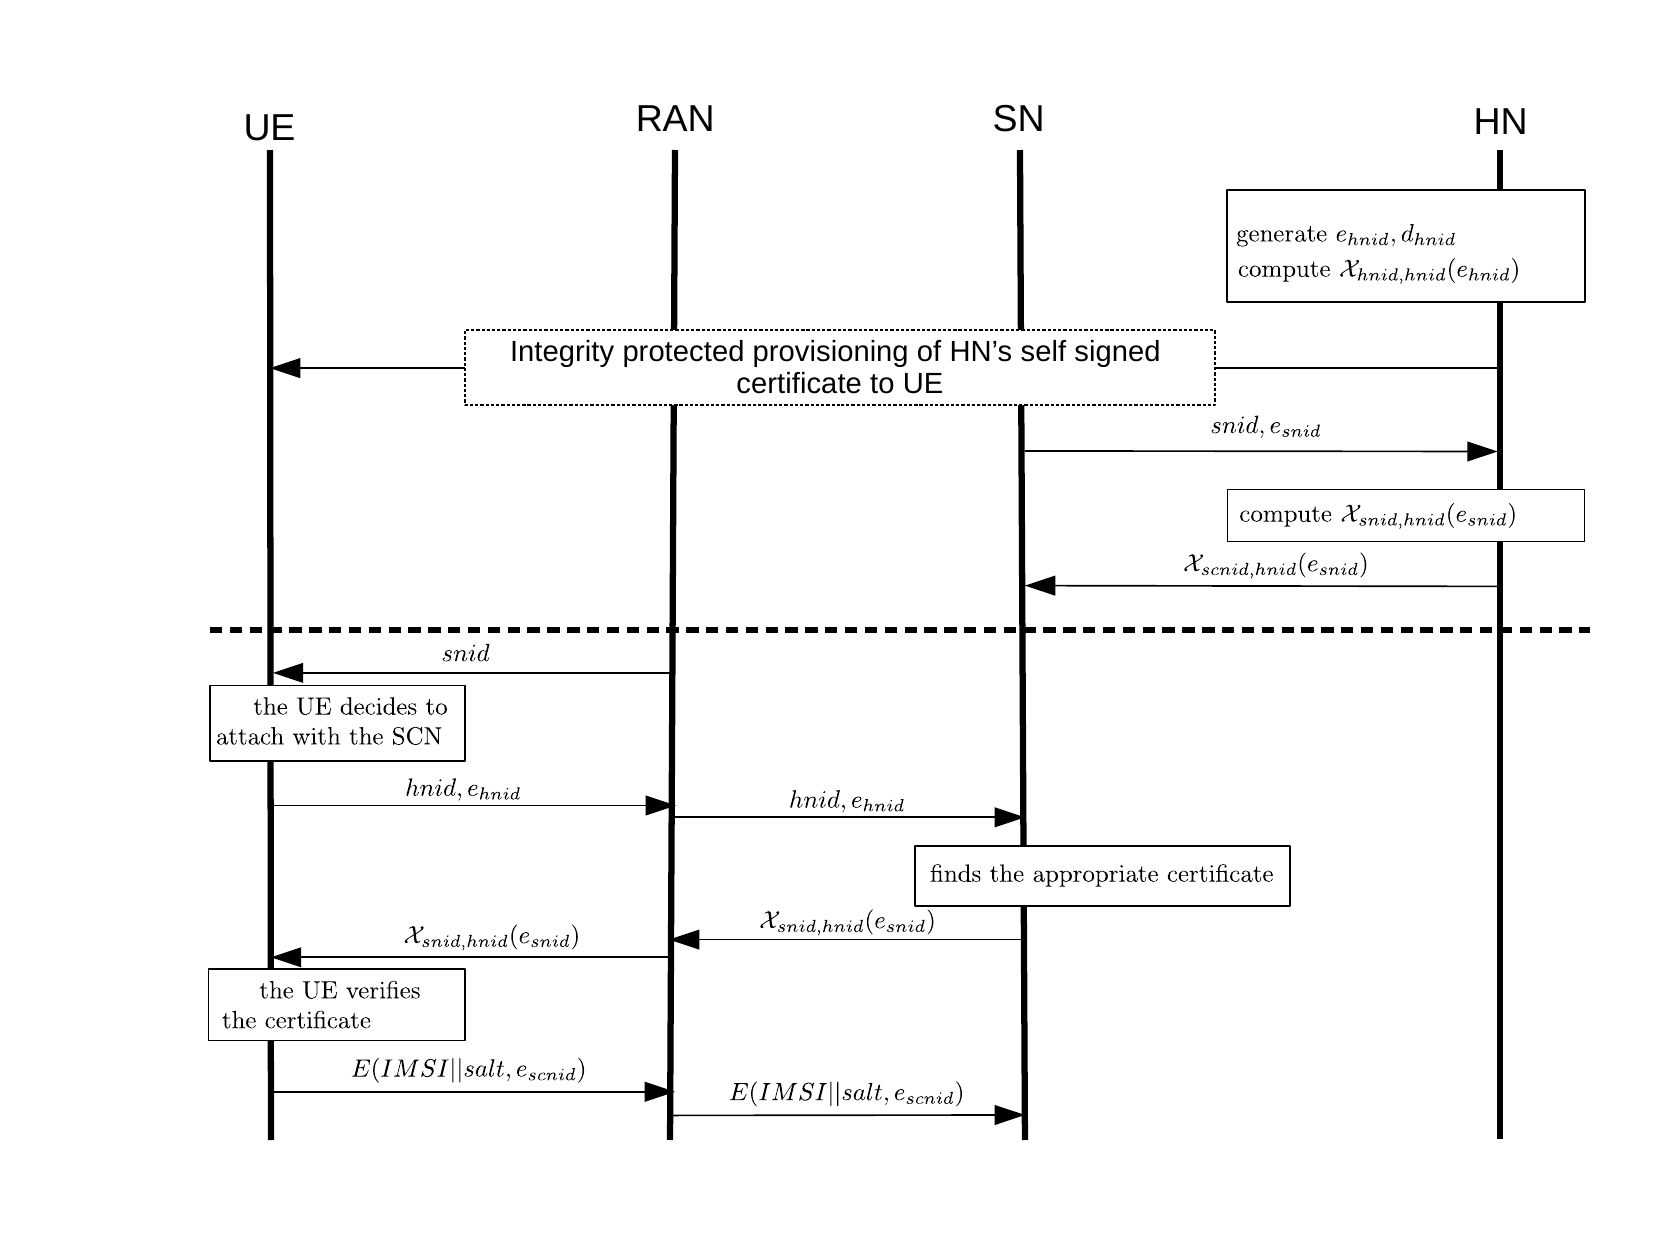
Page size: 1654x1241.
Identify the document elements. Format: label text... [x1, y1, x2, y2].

text_box HN [1431, 93, 1569, 190]
text_box [208, 968, 466, 1041]
text_box SN [901, 90, 1244, 231]
text_box [210, 685, 466, 762]
text_box [1210, 415, 1321, 438]
text_box [788, 790, 904, 813]
text_box [1182, 552, 1369, 579]
text_box [759, 909, 936, 936]
text_box [915, 845, 1291, 906]
text_box [728, 1081, 965, 1107]
text_box Integrity protected provisioning of HN’s self signed certificate to UE [465, 330, 1216, 406]
text_box [405, 778, 521, 801]
text_box [403, 924, 581, 951]
text_box [441, 643, 490, 662]
text_box UE [222, 99, 328, 241]
text_box [1227, 489, 1585, 542]
text_box [1226, 190, 1586, 303]
text_box [350, 1057, 587, 1083]
text_box RAN [450, 90, 901, 231]
